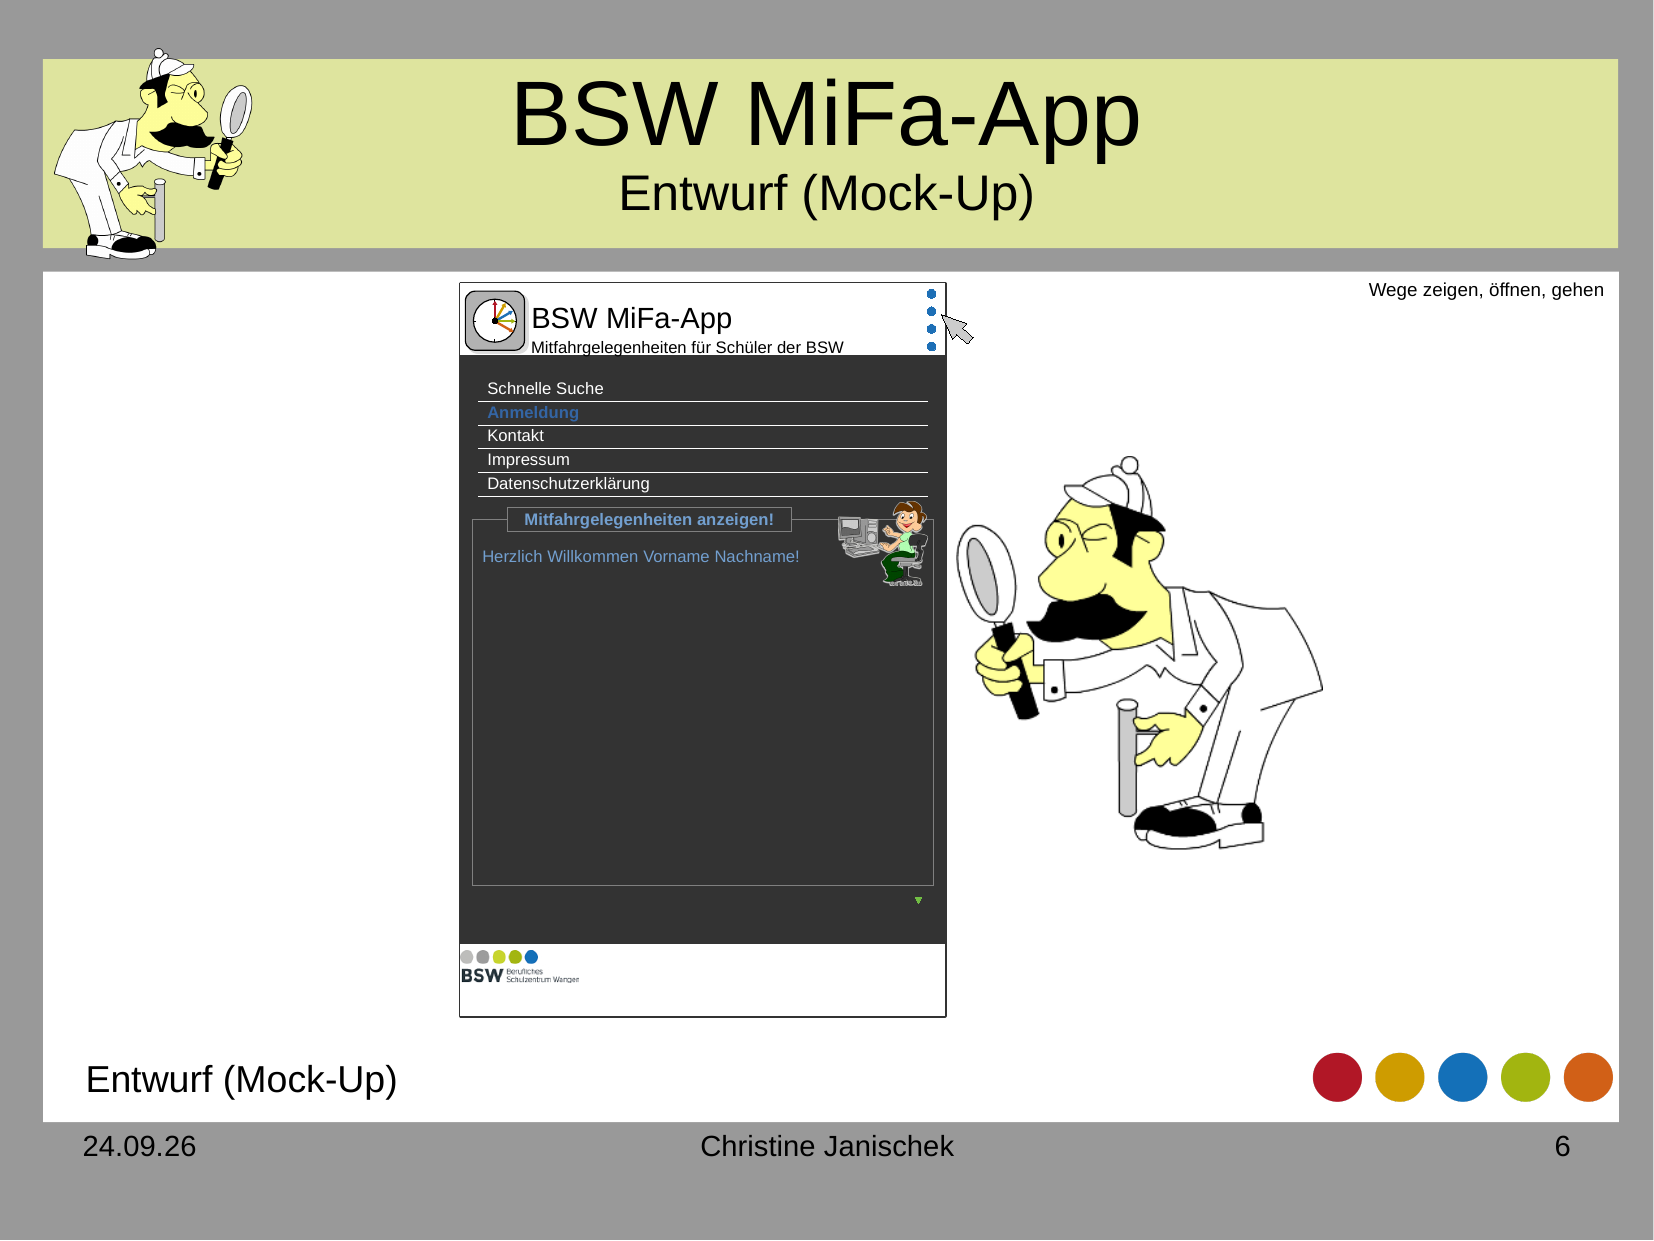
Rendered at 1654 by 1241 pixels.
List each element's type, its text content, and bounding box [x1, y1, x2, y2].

text_box Herzlich Willkommen Vorname Nachname! [467, 539, 827, 592]
text_box Mitfahrgelegenheiten für Schüler der BSW [516, 330, 875, 384]
text_box Anmeldung [472, 406, 626, 430]
text_box Kontakt [472, 419, 591, 442]
text_box Impressum [472, 442, 591, 466]
text_box Mitfahrgelegenheiten anzeigen! [507, 507, 792, 532]
text_box Datenschutzerklärung [472, 466, 674, 501]
picture [838, 501, 928, 586]
title BSW MiFa-App Entwurf (Mock-Up) [82, 62, 1571, 221]
text_box [460, 283, 974, 1016]
picture [1311, 1051, 1616, 1106]
picture [54, 48, 253, 260]
text_box Schnelle Suche [472, 372, 638, 406]
text_box Entwurf (Mock-Up) [70, 1051, 887, 1109]
picture [955, 456, 1323, 851]
text_box BSW MiFa-App [523, 294, 751, 330]
picture [460, 950, 579, 983]
